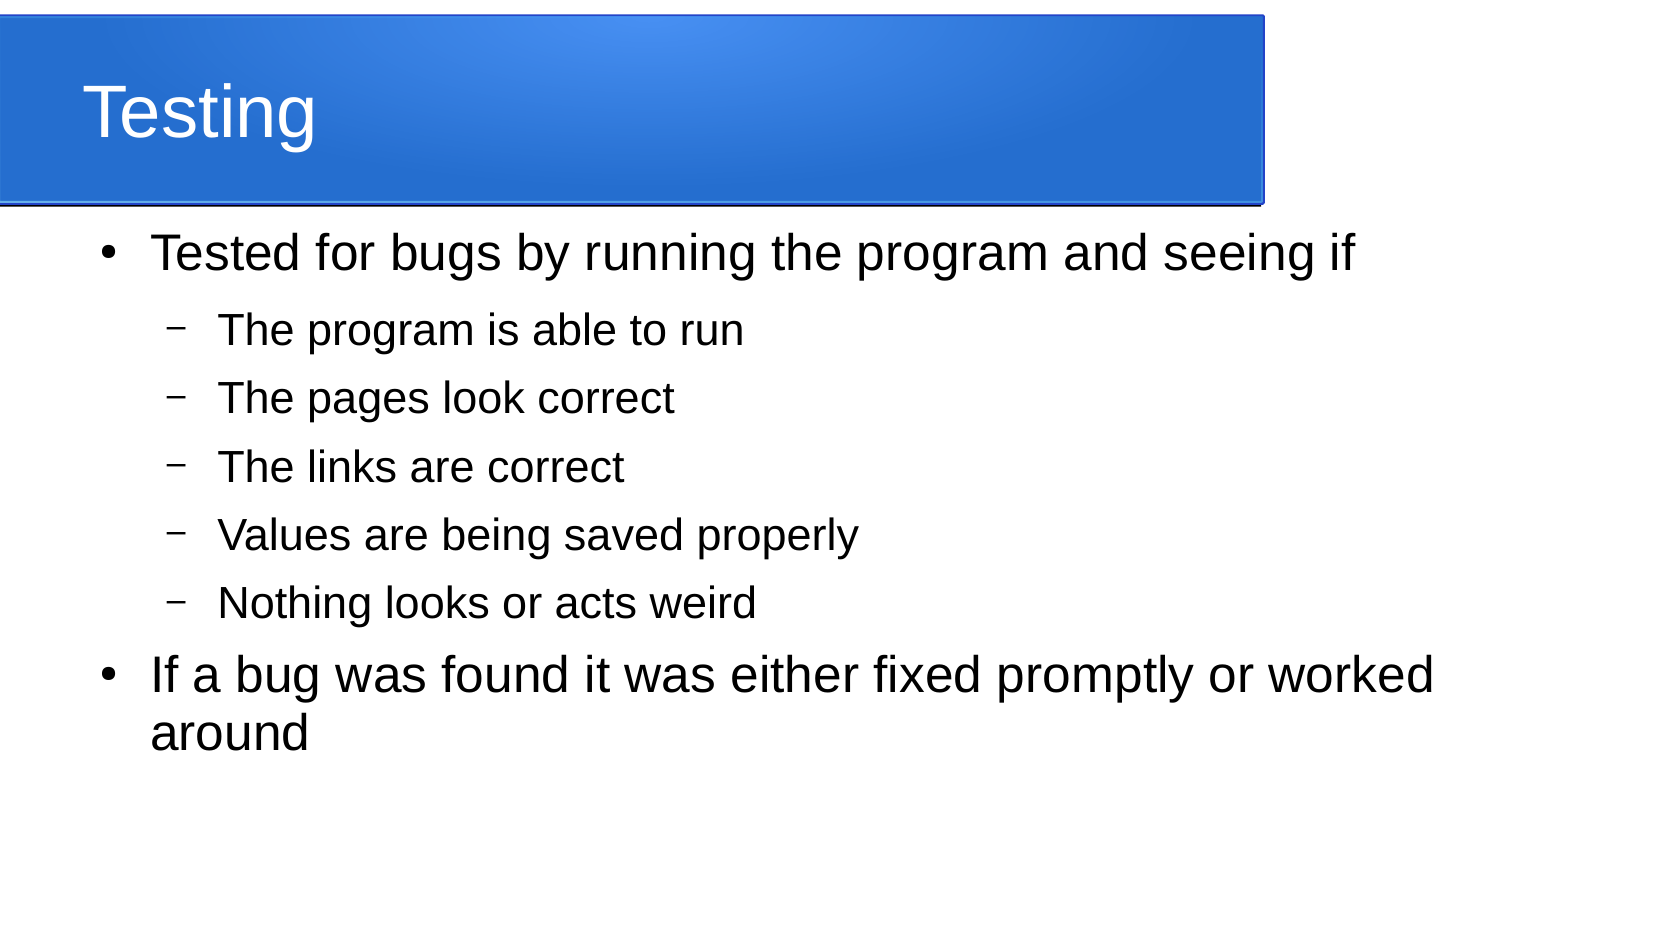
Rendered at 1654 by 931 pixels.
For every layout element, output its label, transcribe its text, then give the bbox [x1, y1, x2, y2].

list Tested for bugs by running the program and seeing if The program is able to run The pages look correct The links are correct Values are being saved properly Nothing looks or acts weird If a bug was found it was either fixed promptly or worked around [82, 224, 1571, 764]
title Testing [82, 35, 1235, 189]
